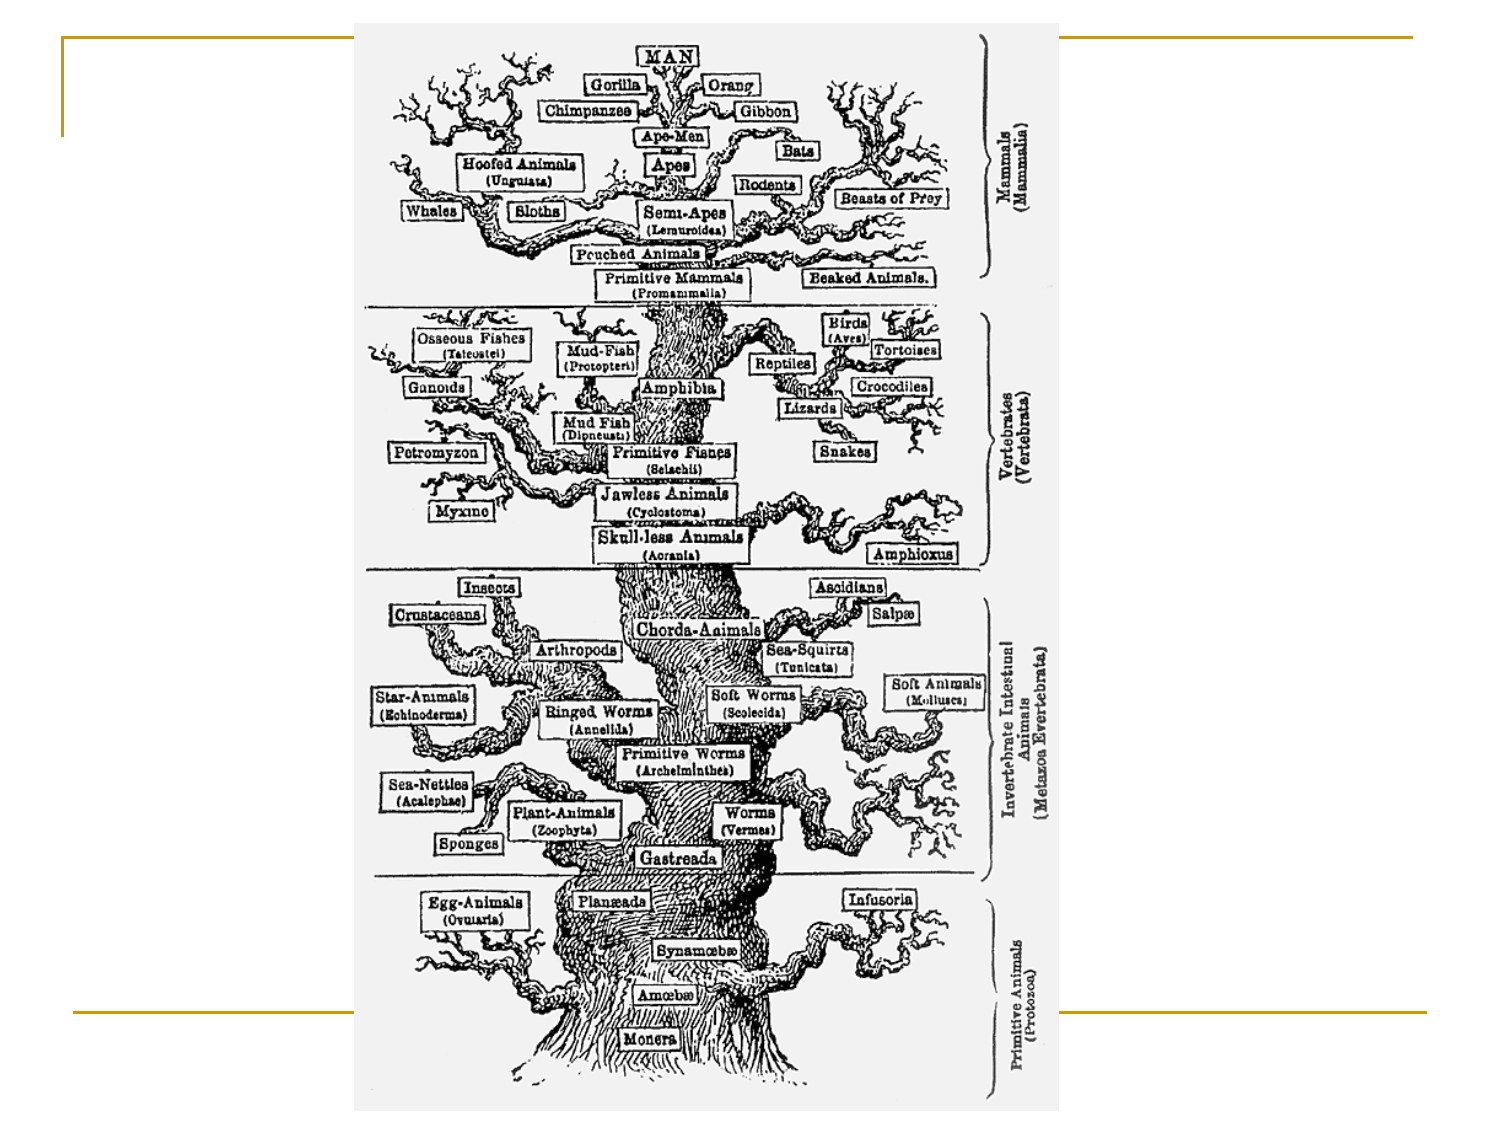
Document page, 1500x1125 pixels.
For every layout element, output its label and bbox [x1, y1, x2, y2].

picture [354, 23, 1059, 1111]
